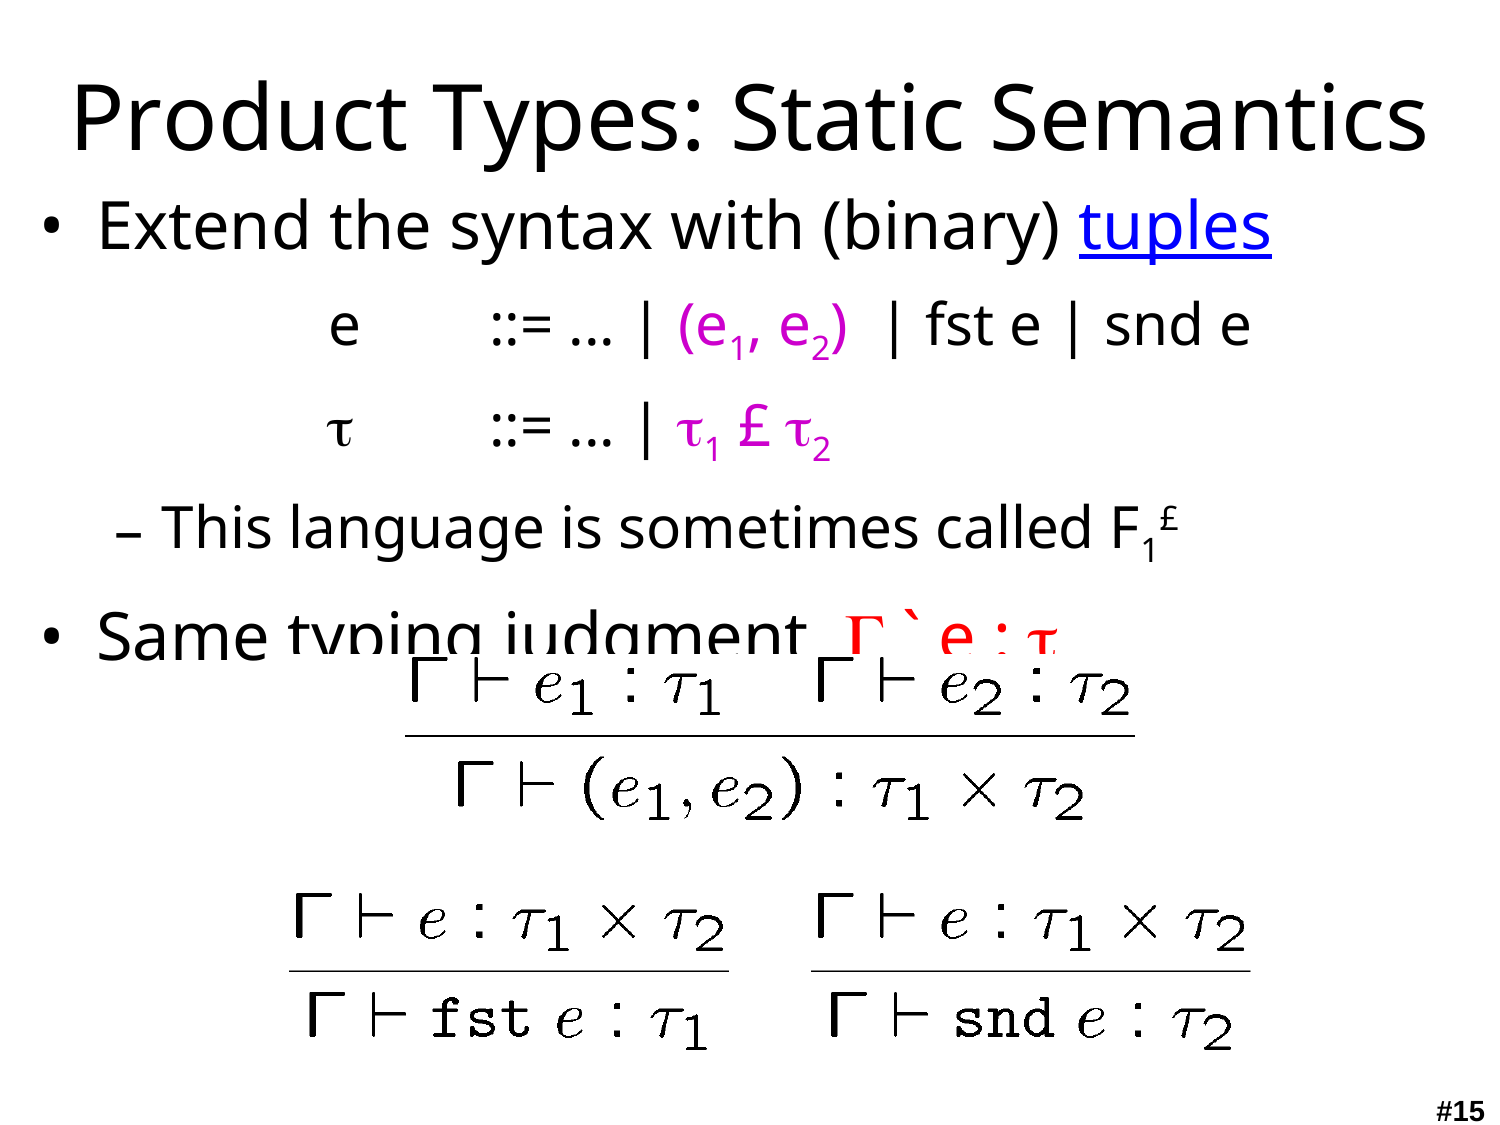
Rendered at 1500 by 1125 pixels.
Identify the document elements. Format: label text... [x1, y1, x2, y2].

list Extend the syntax with (binary) tuples e ::= ... | (e1, e2) | fst e | snd e  ::= ... | 1 £ 2 This language is sometimes called F1£ Same typing judgment  ` e :  [24, 170, 1476, 644]
title Product Types: Static Semantics [24, 21, 1476, 170]
picture [287, 654, 1251, 1051]
